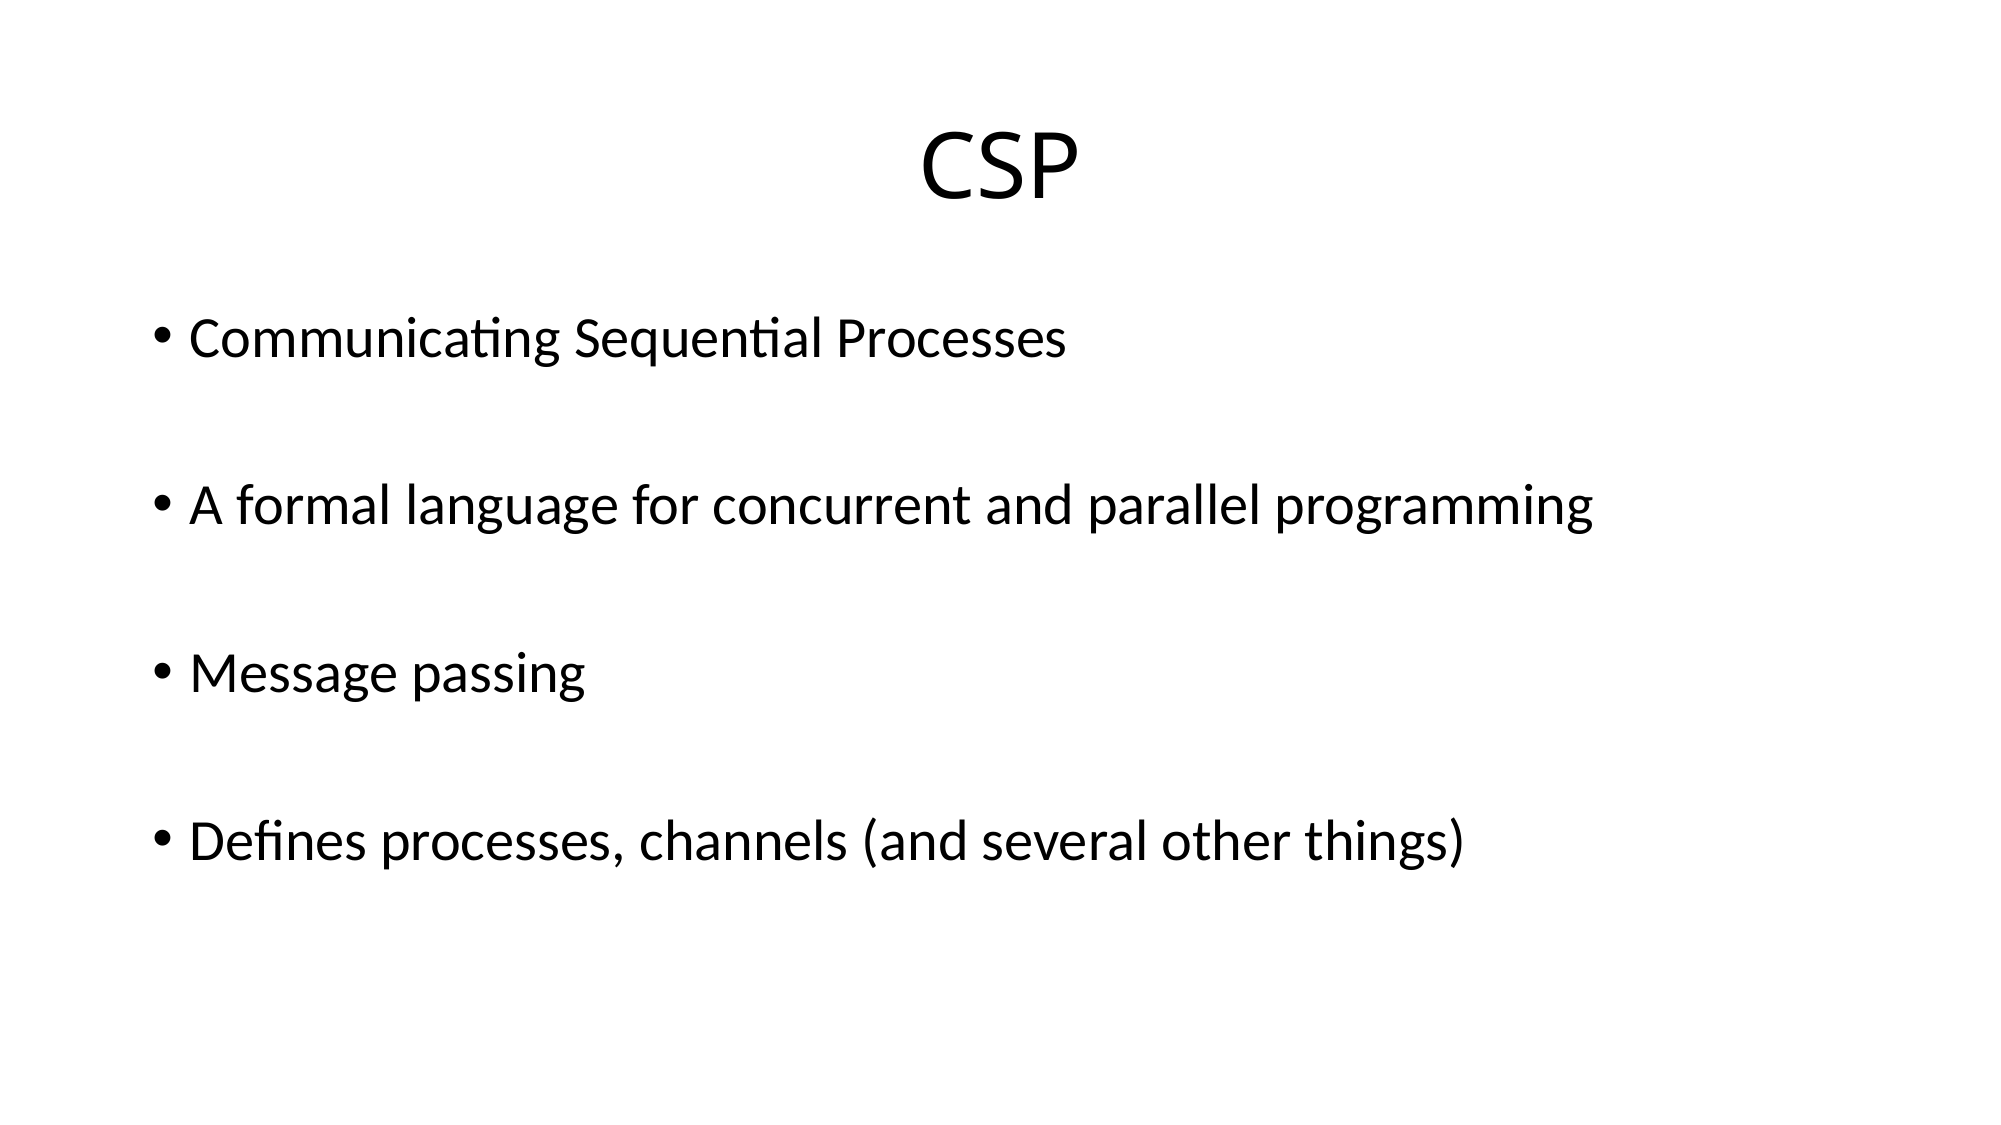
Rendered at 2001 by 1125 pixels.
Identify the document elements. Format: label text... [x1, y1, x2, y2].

title CSP [137, 59, 1863, 278]
list Communicating Sequential Processes A formal language for concurrent and parallel programming Message passing Defines processes, channels (and several other things) [137, 299, 1863, 1014]
